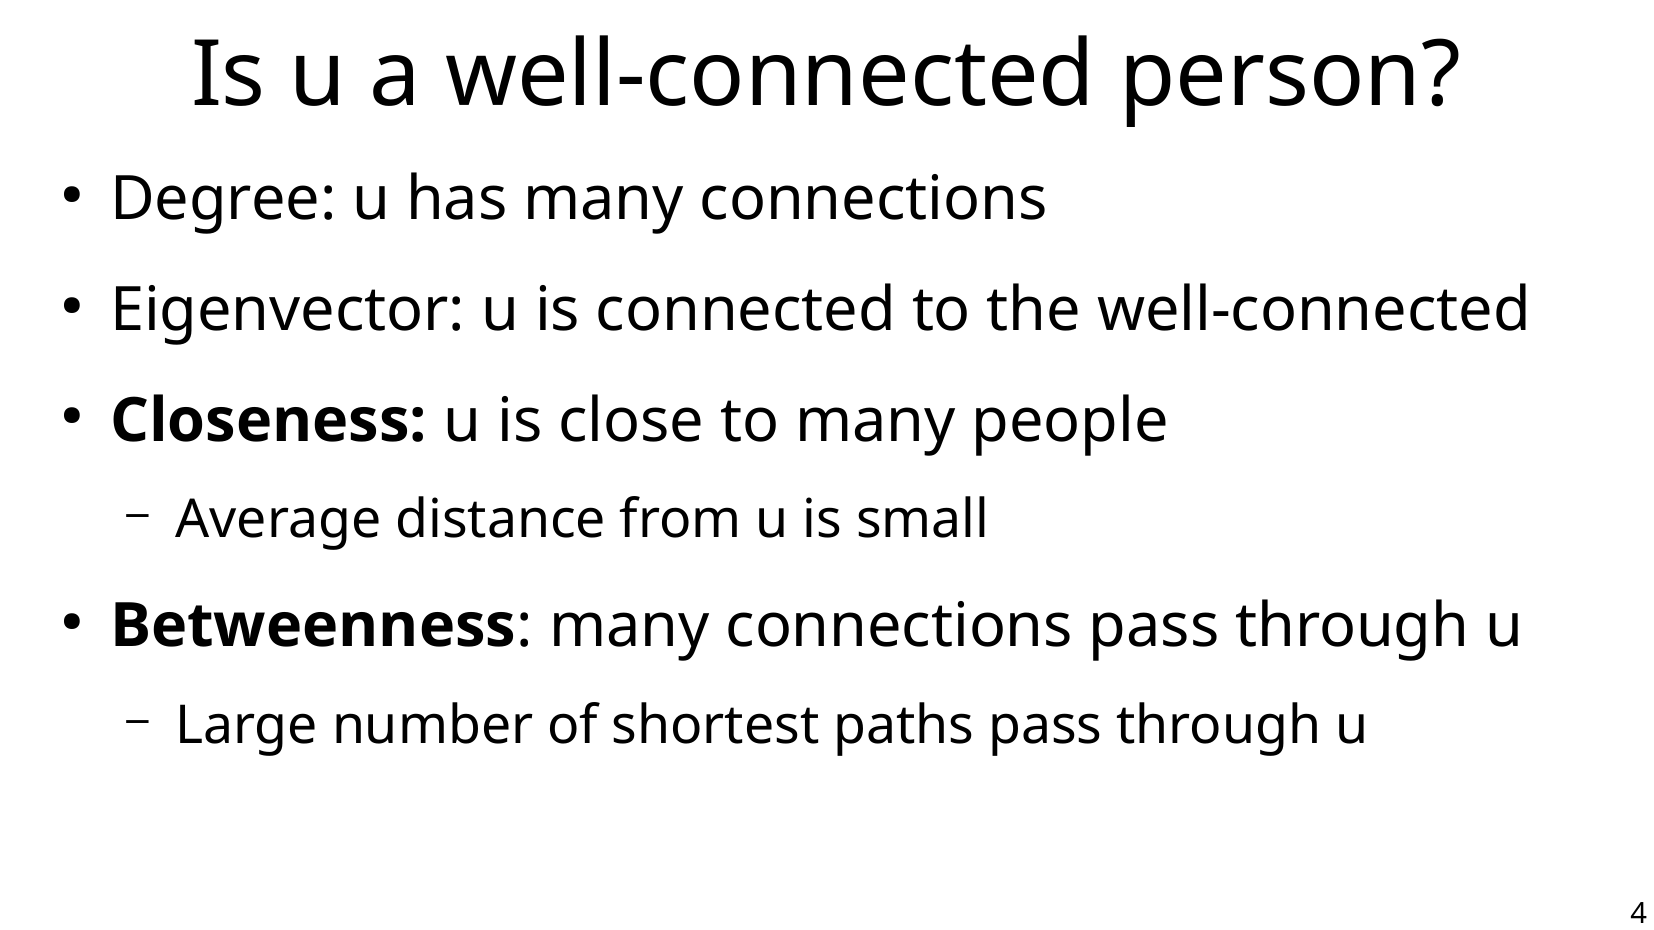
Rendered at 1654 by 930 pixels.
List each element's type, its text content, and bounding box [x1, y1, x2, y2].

title Is u a well-connected person? [82, 0, 1571, 154]
list Degree: u has many connections Eigenvector: u is connected to the well-connected Closeness: u is close to many people Average distance from u is small Betweenness: many connections pass through u Large number of shortest paths pass through u [45, 154, 1636, 874]
